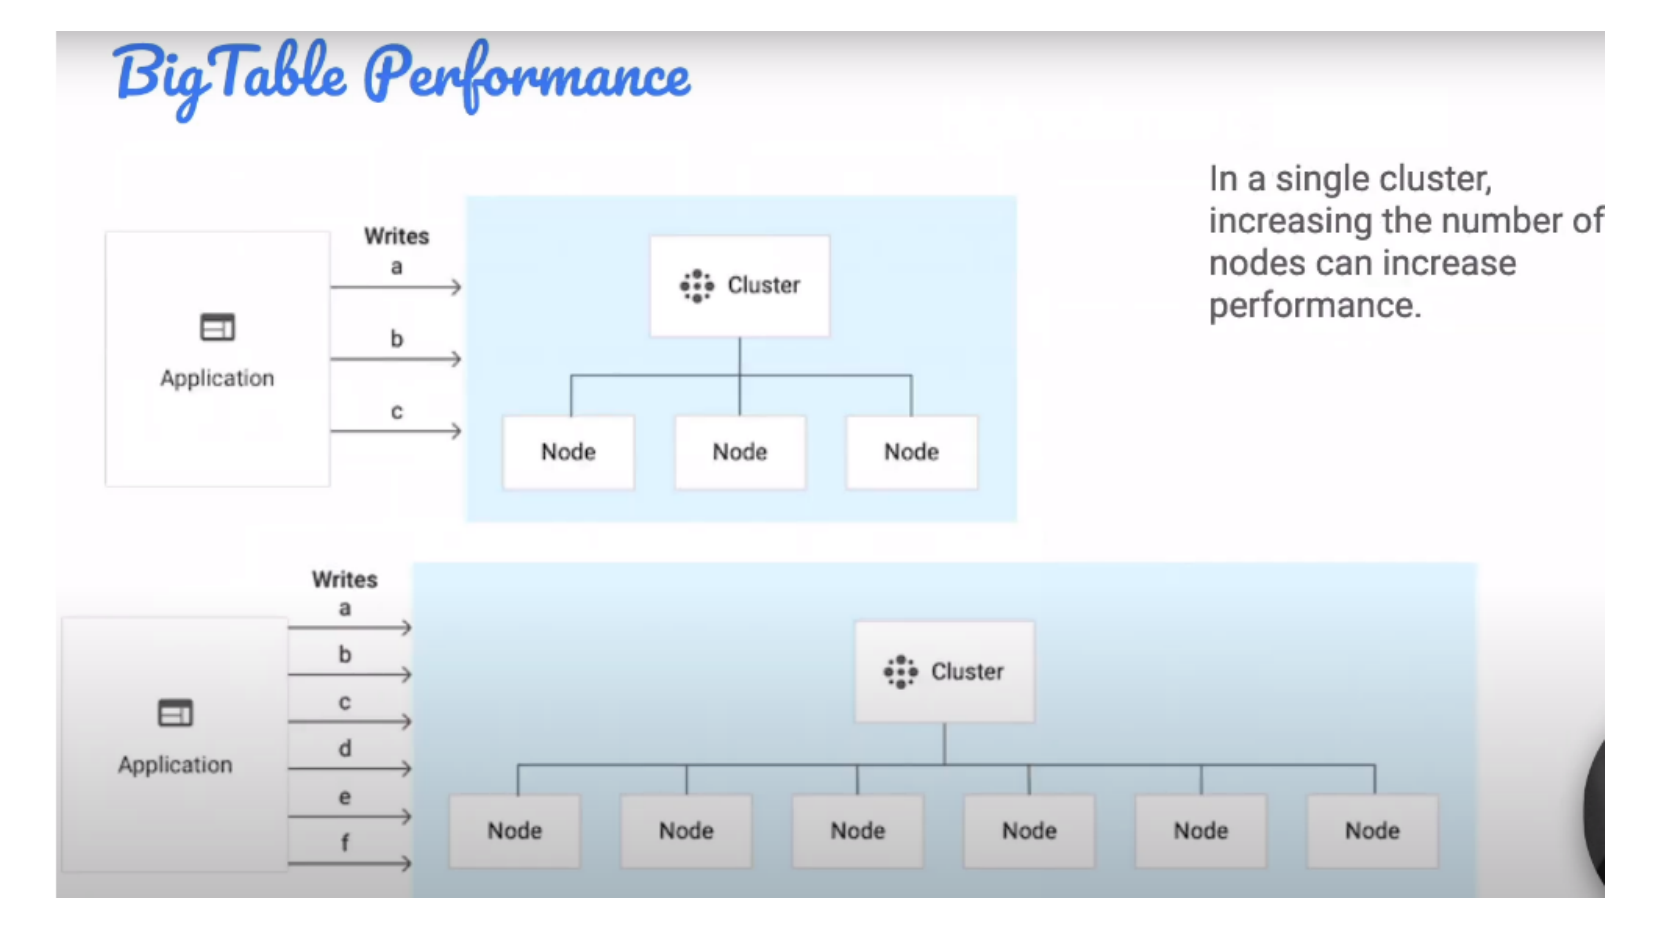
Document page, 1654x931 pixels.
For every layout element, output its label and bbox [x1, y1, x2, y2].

picture [47, 31, 1605, 898]
